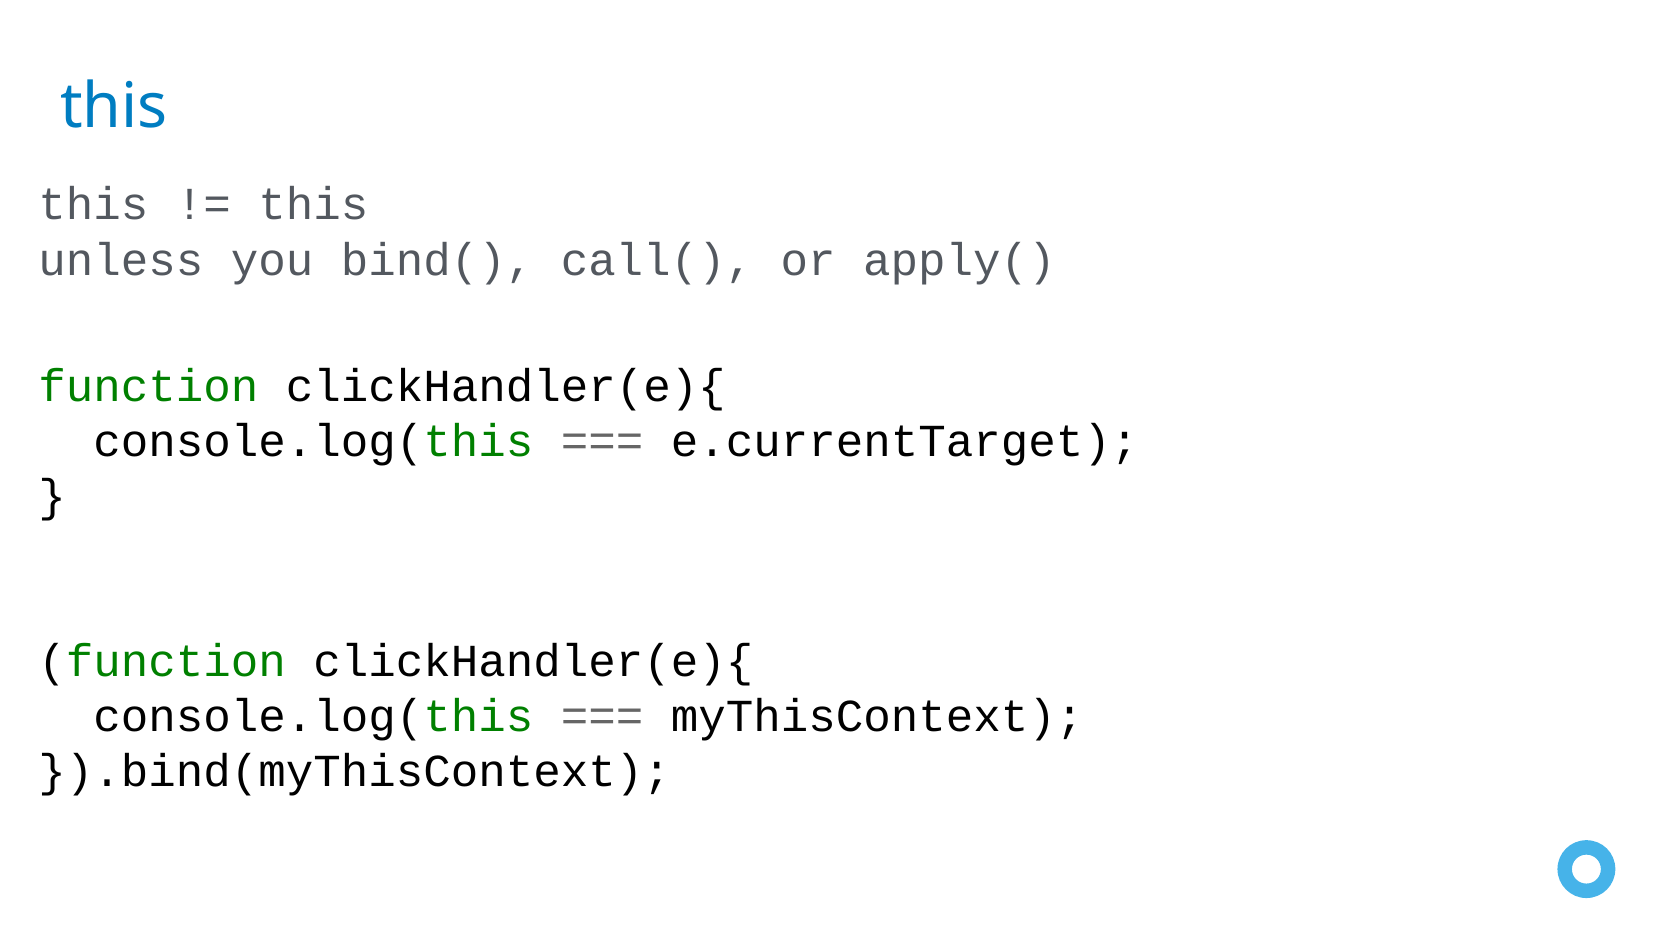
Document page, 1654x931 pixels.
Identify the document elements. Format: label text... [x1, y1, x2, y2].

text_box (function clickHandler(e){ console.log(this === myThisContext); }).bind(myThisContext); [30, 562, 1654, 865]
text_box function clickHandler(e){ console.log(this === e.currentTarget); } [30, 287, 1654, 562]
list this [45, 57, 1064, 120]
text_box this != this unless you bind(), call(), or apply() [30, 120, 1654, 287]
